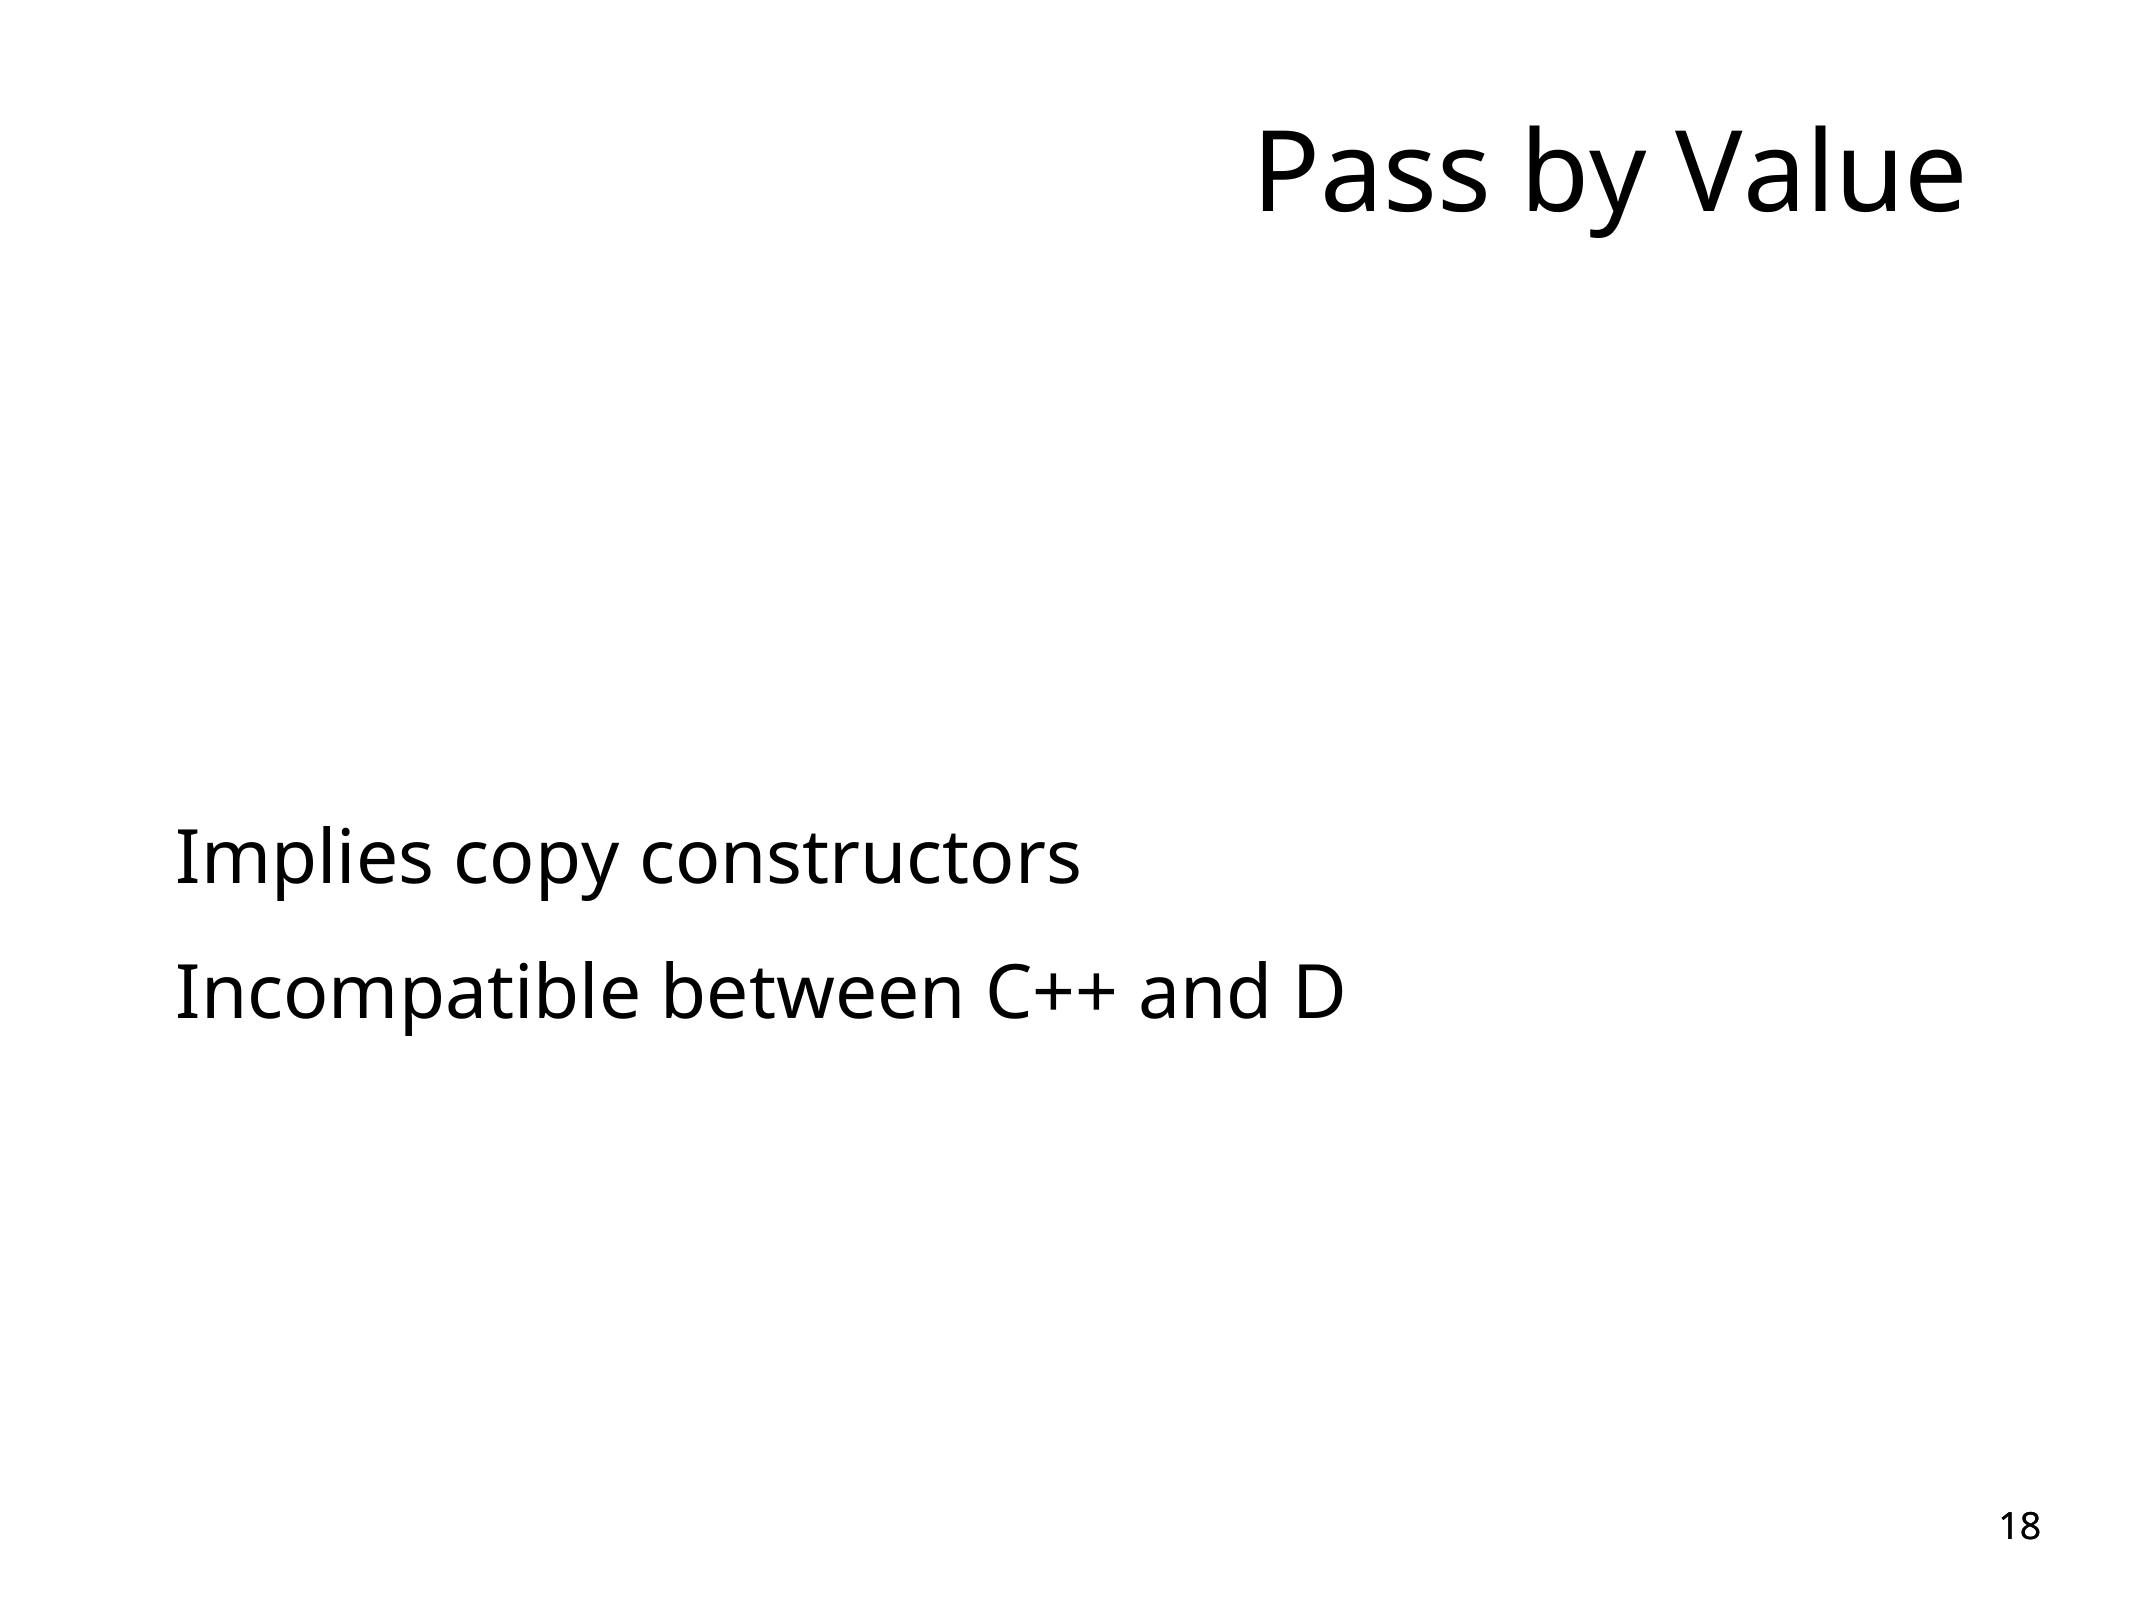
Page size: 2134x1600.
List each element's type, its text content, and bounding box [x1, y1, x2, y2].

title Pass by Value [156, 72, 1978, 261]
text_box <number> [1985, 1493, 2055, 1557]
list Implies copy constructors Incompatible between C++ and D [94, 332, 2039, 1509]
